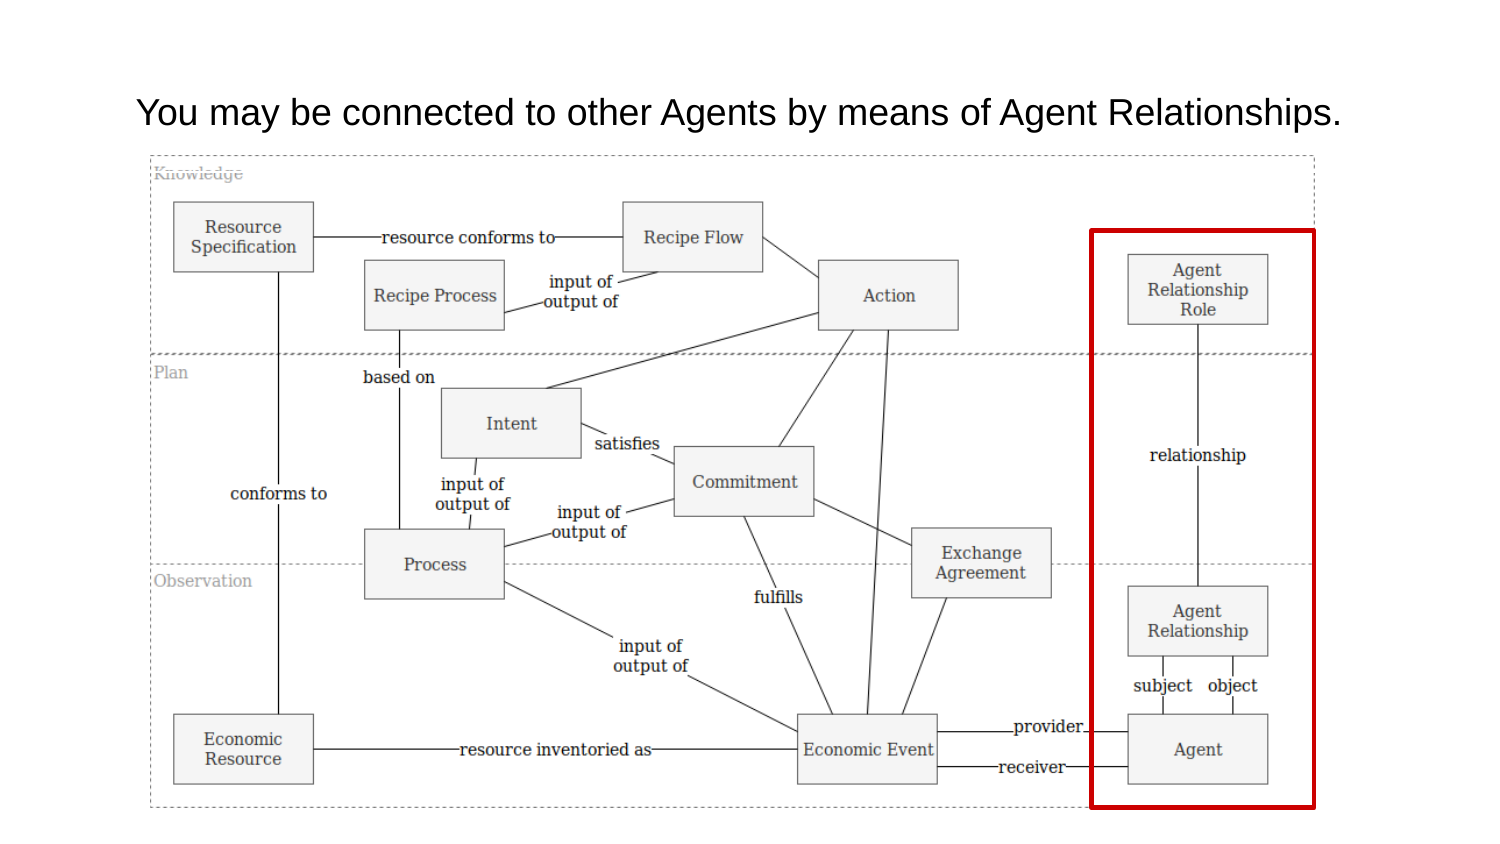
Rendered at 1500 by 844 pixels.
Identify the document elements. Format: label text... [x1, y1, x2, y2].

picture [1094, 233, 1312, 805]
picture [150, 173, 1315, 808]
text_box You may be connected to other Agents by means of Agent Relationships. [74, 72, 1405, 173]
